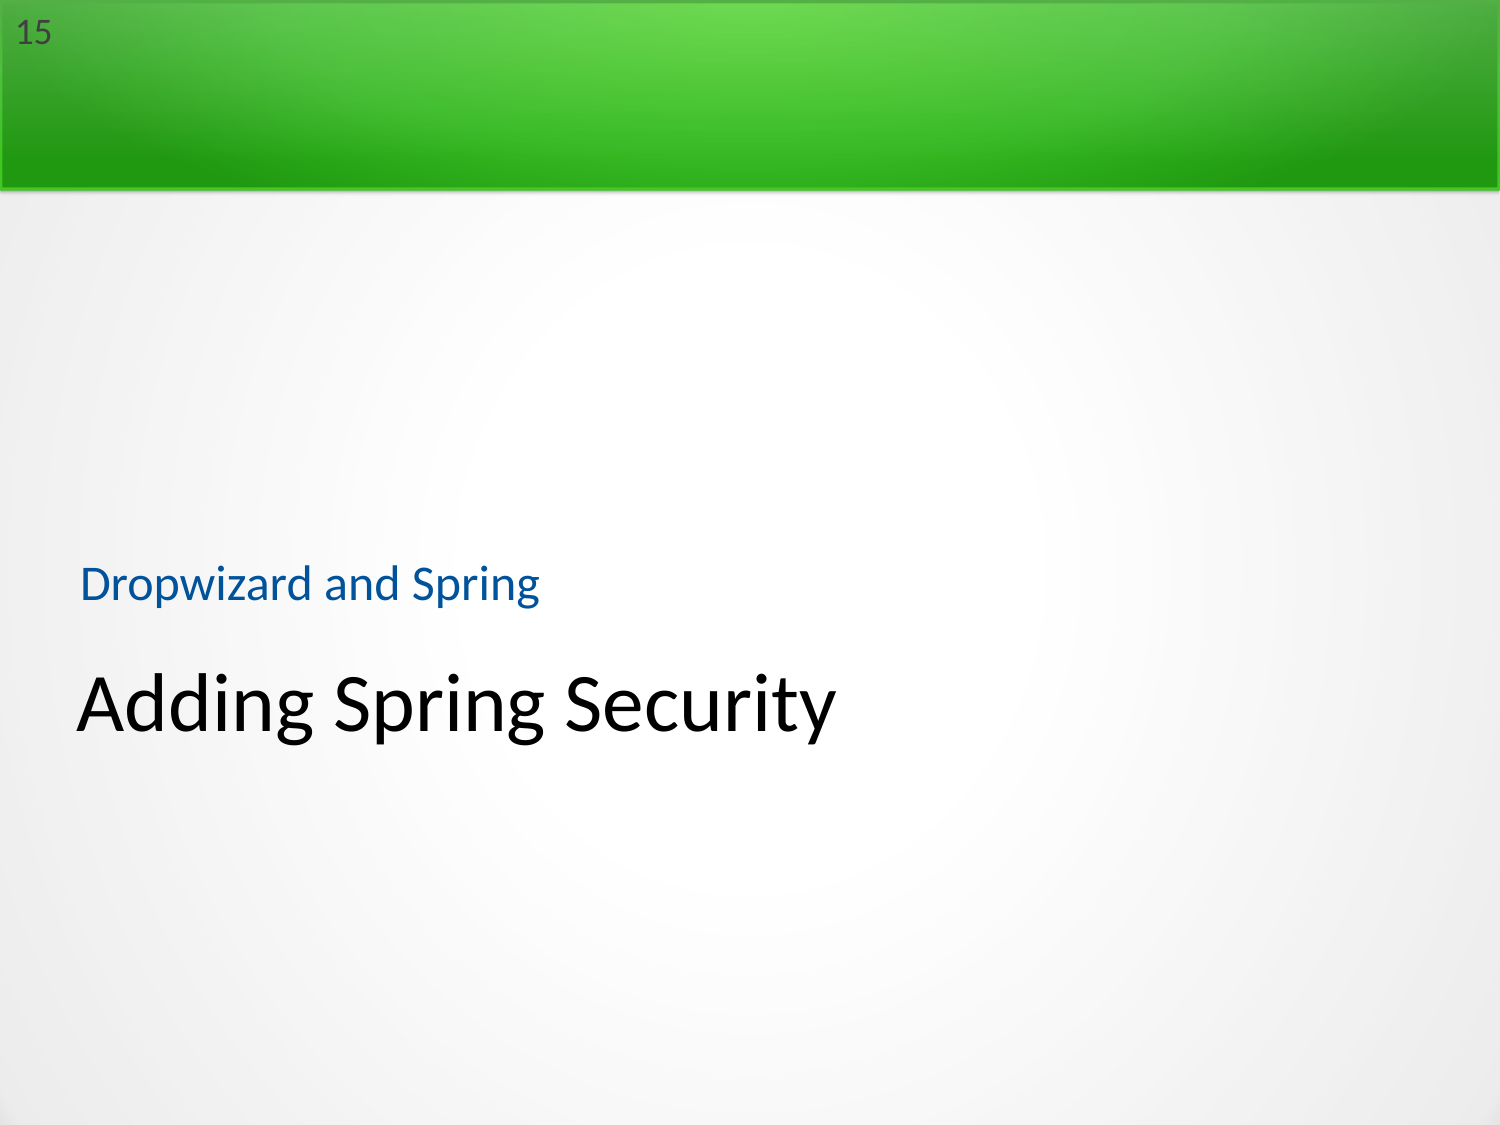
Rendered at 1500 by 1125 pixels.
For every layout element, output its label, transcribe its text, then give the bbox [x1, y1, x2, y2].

text_box <number> [0, 0, 1500, 1125]
